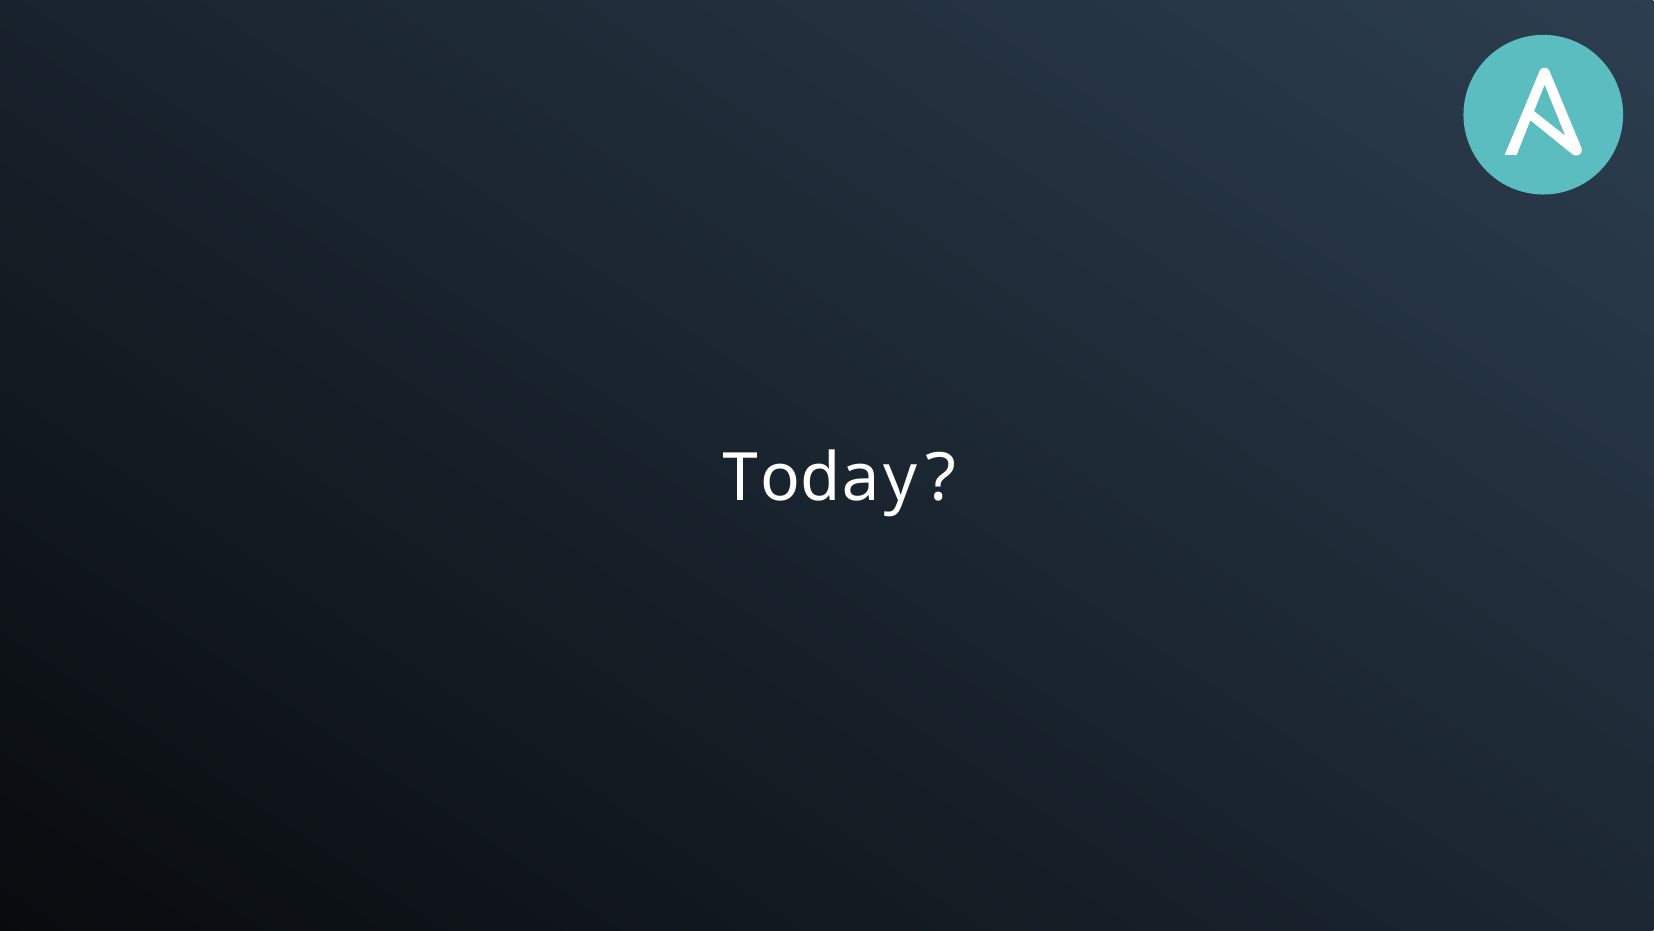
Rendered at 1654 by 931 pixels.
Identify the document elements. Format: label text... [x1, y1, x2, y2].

subtitle Today? [187, 300, 1493, 650]
